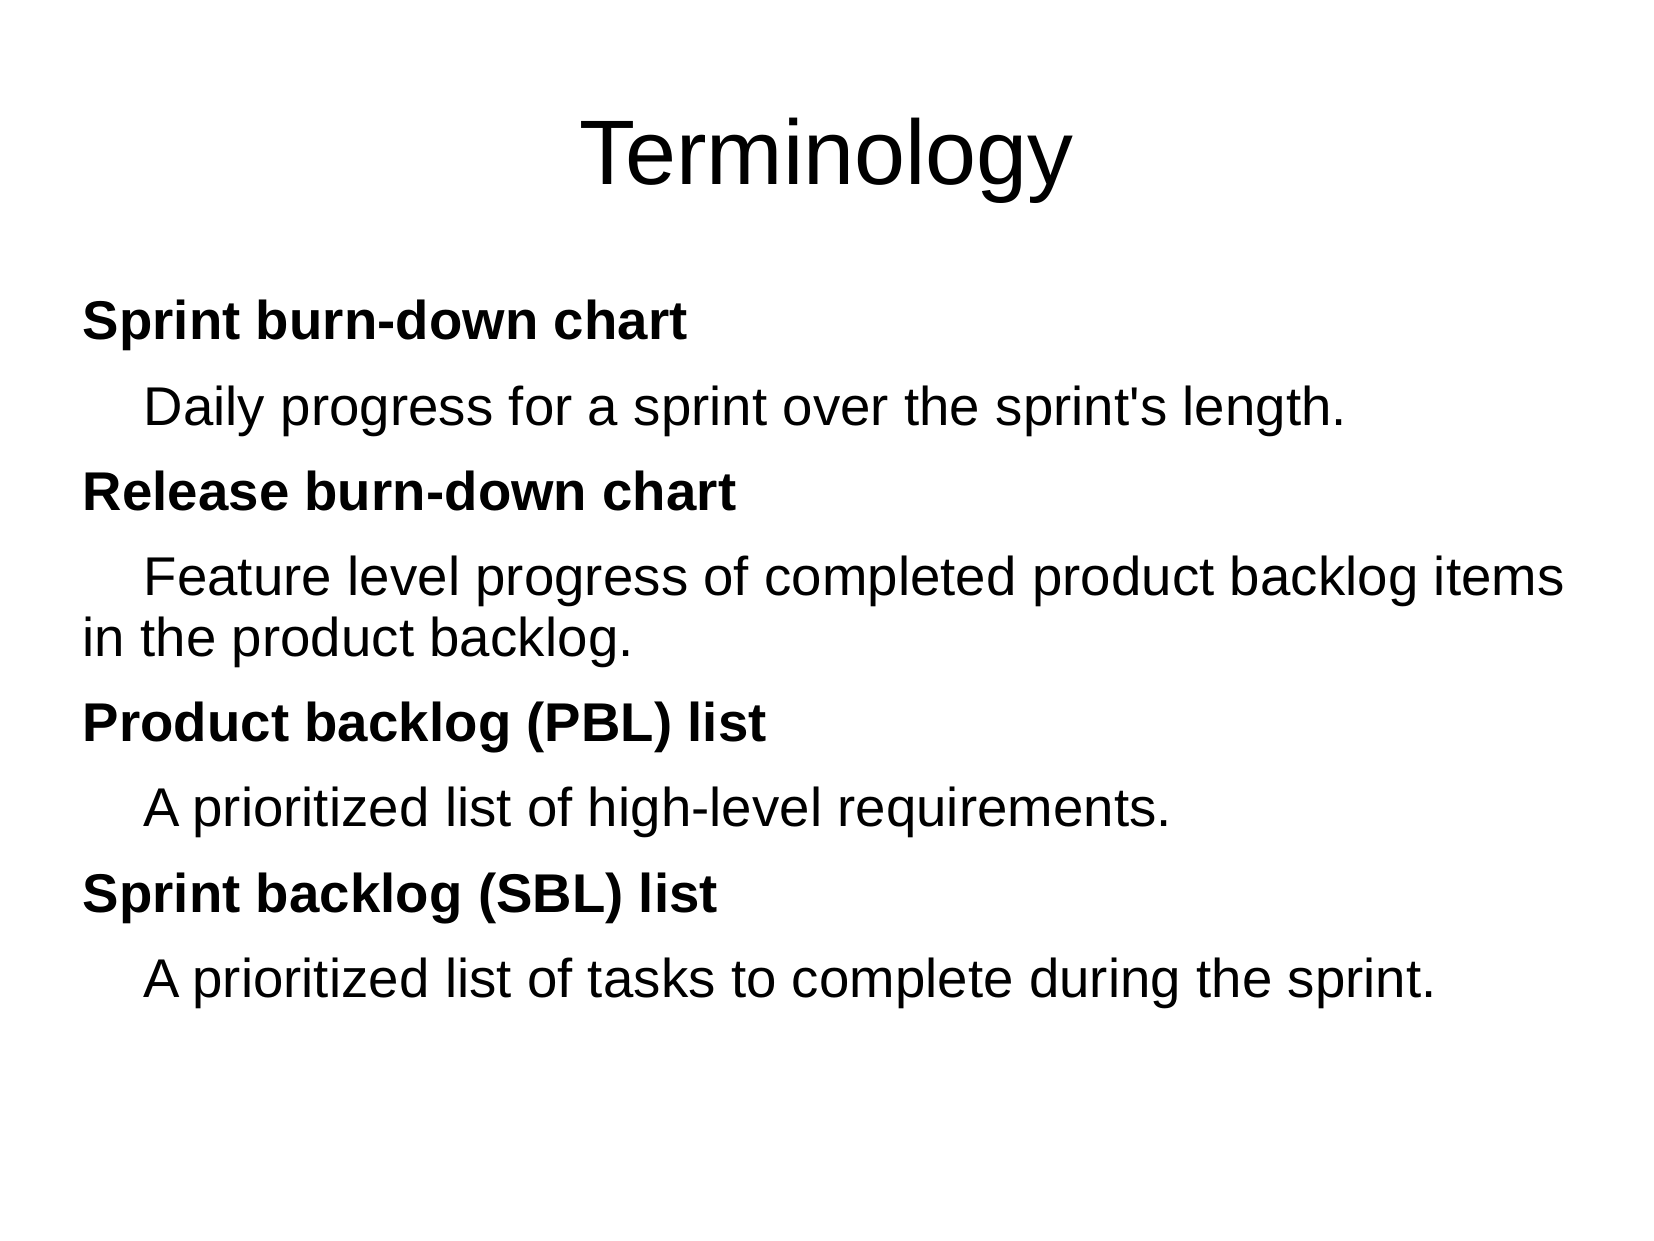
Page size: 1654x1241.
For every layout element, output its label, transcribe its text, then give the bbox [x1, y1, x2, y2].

title Terminology [82, 49, 1571, 257]
list Sprint burn-down chart Daily progress for a sprint over the sprint's length. Release burn-down chart Feature level progress of completed product backlog items in the product backlog. Product backlog (PBL) list A prioritized list of high-level requirements. Sprint backlog (SBL) list A prioritized list of tasks to complete during the sprint. [82, 290, 1571, 1010]
